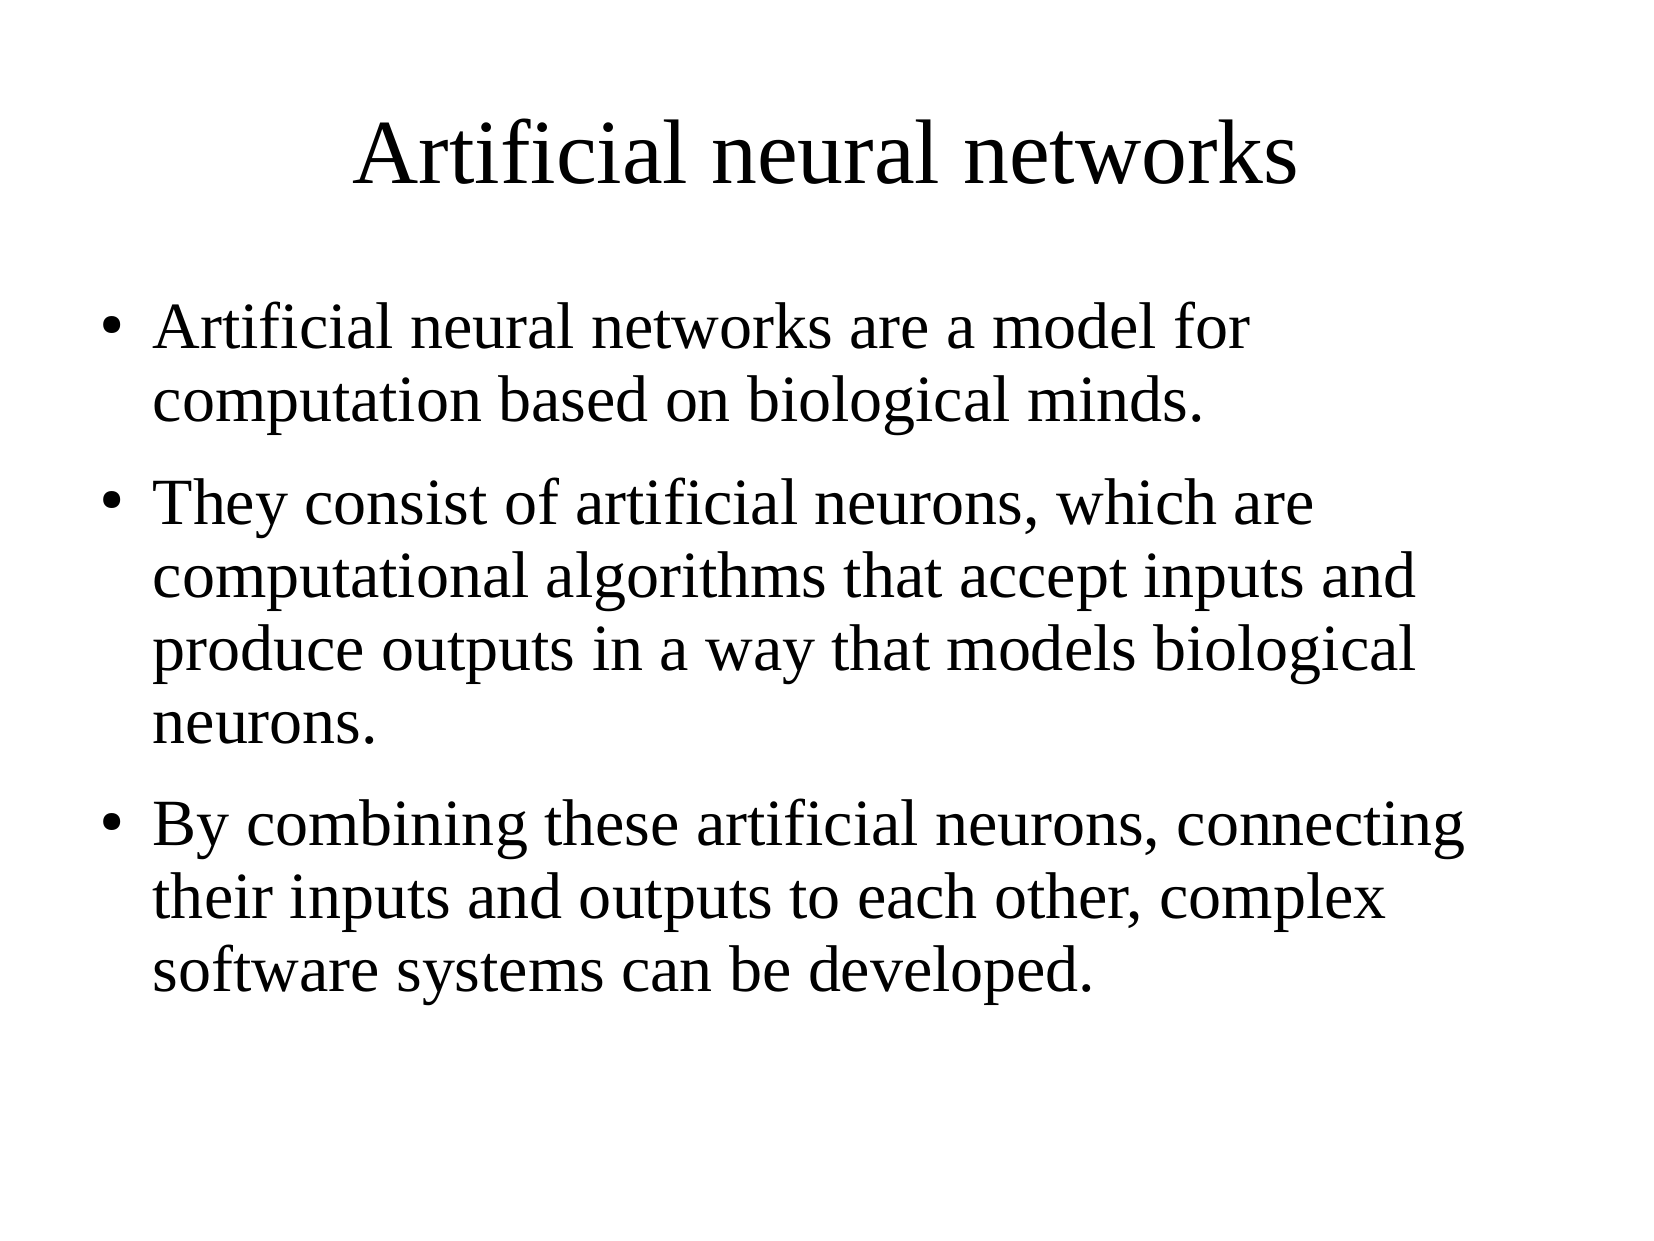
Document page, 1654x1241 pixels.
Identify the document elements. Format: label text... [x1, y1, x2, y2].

list Artificial neural networks are a model for computation based on biological minds. They consist of artificial neurons, which are computational algorithms that accept inputs and produce outputs in a way that models biological neurons. By combining these artificial neurons, connecting their inputs and outputs to each other, complex software systems can be developed. [82, 290, 1571, 1010]
title Artificial neural networks [82, 49, 1571, 257]
